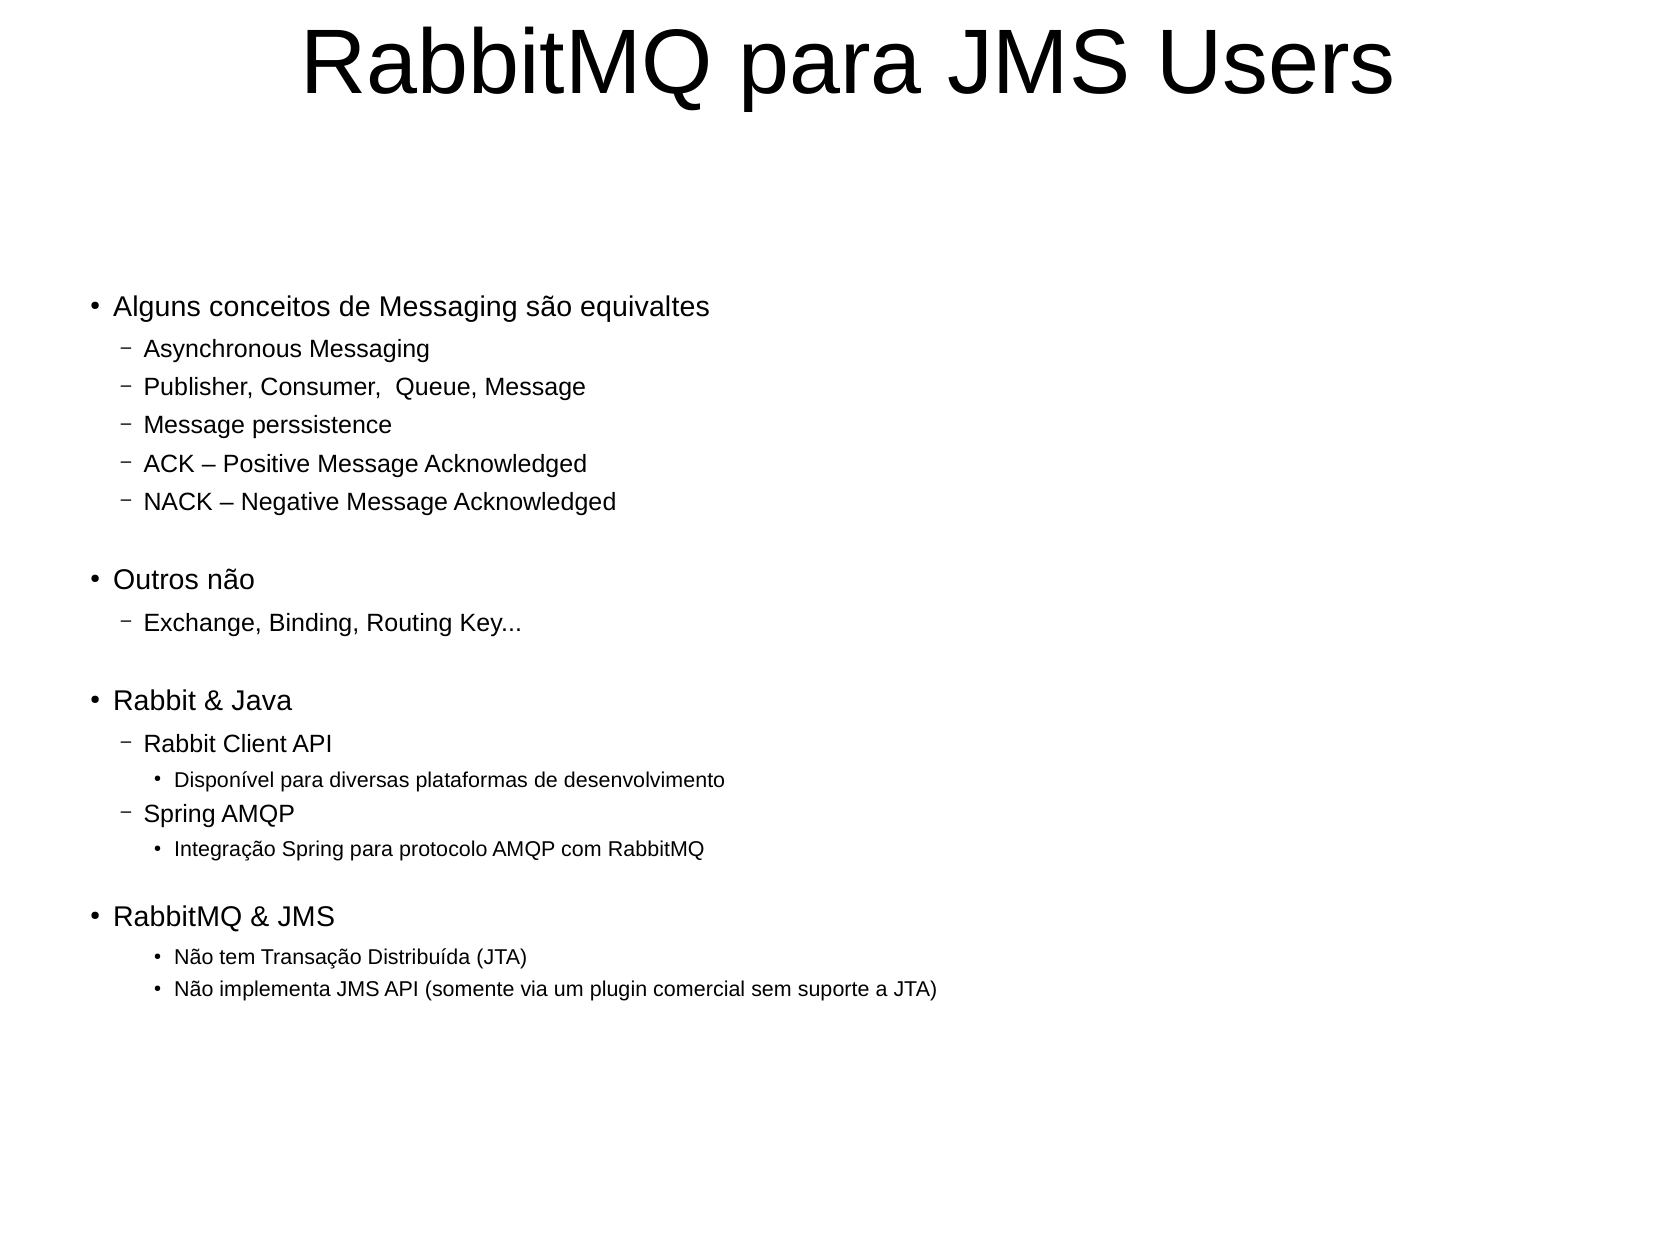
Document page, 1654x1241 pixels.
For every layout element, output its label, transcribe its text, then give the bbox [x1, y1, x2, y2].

title RabbitMQ para JMS Users [86, 0, 1576, 136]
list Alguns conceitos de Messaging são equivaltes Asynchronous Messaging Publisher, Consumer, Queue, Message Message perssistence ACK – Positive Message Acknowledged NACK – Negative Message Acknowledged Outros não Exchange, Binding, Routing Key... Rabbit & Java Rabbit Client API Disponível para diversas plataformas de desenvolvimento Spring AMQP Integração Spring para protocolo AMQP com RabbitMQ RabbitMQ & JMS Não tem Transação Distribuída (JTA) Não implementa JMS API (somente via um plugin comercial sem suporte a JTA) [82, 290, 1538, 1010]
